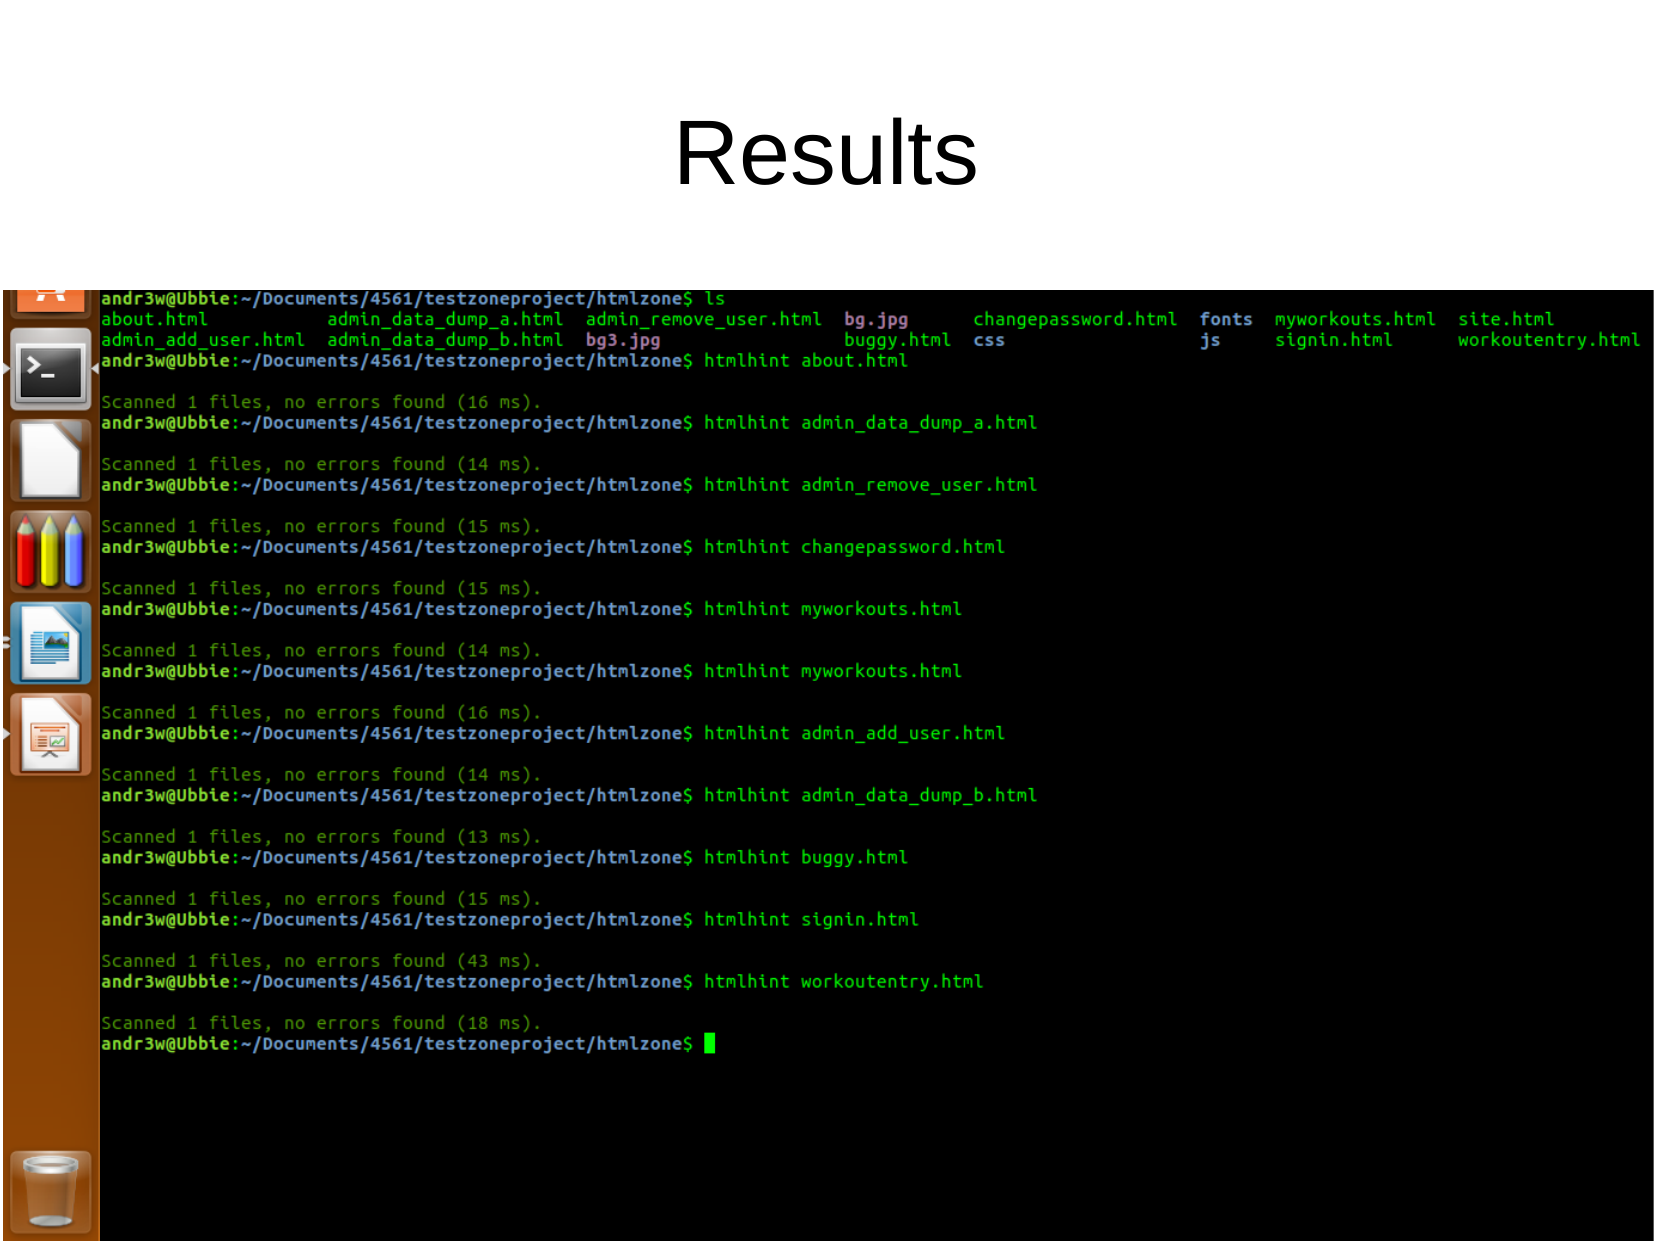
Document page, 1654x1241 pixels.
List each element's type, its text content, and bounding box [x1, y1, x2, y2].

title Results [82, 49, 1571, 257]
picture [0, 290, 1654, 1241]
